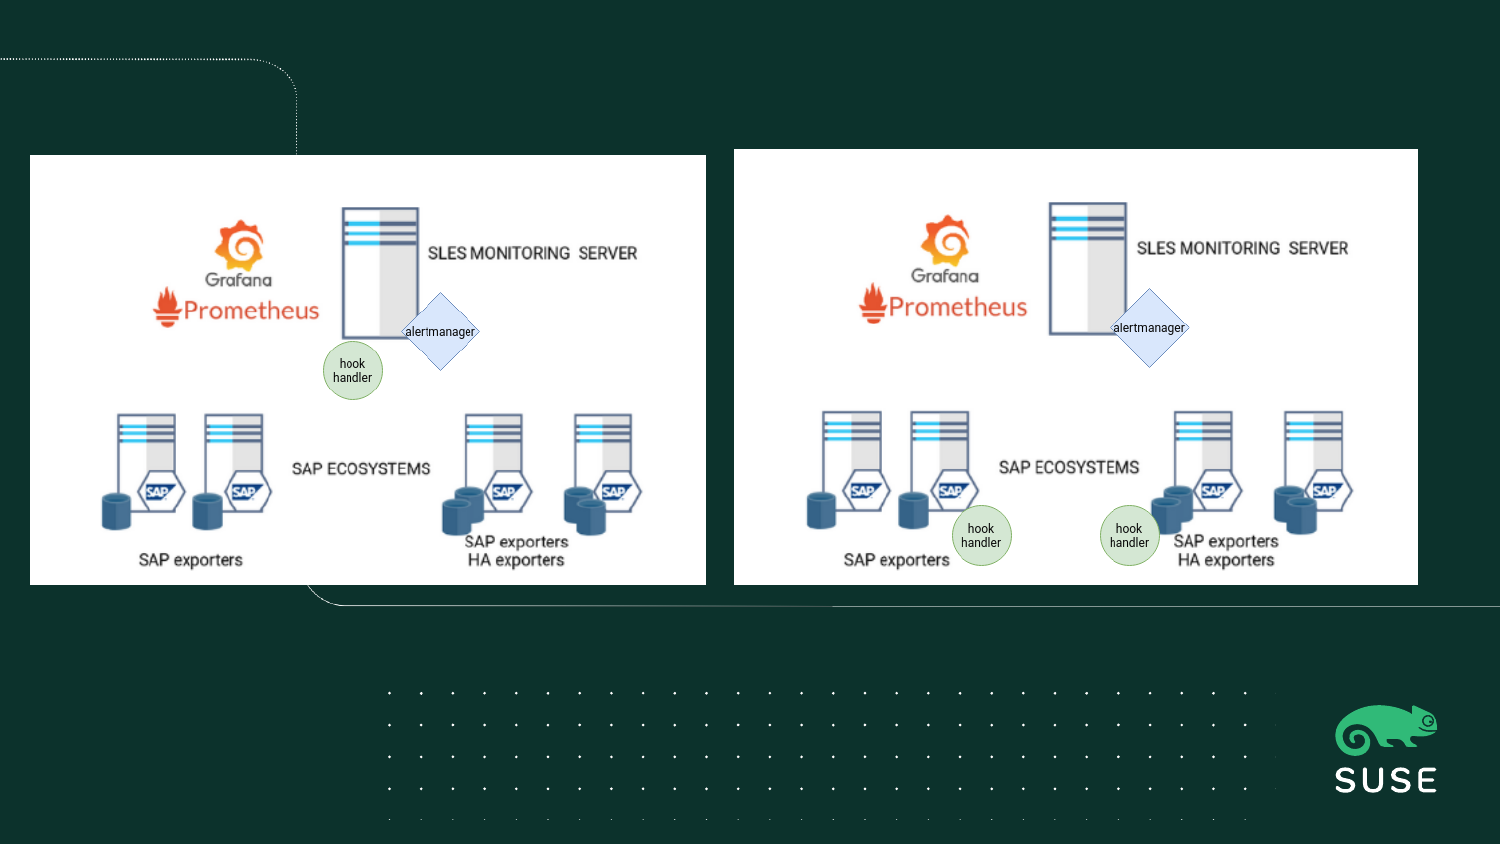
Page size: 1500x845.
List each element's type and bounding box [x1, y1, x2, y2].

picture [0, 58, 1500, 607]
